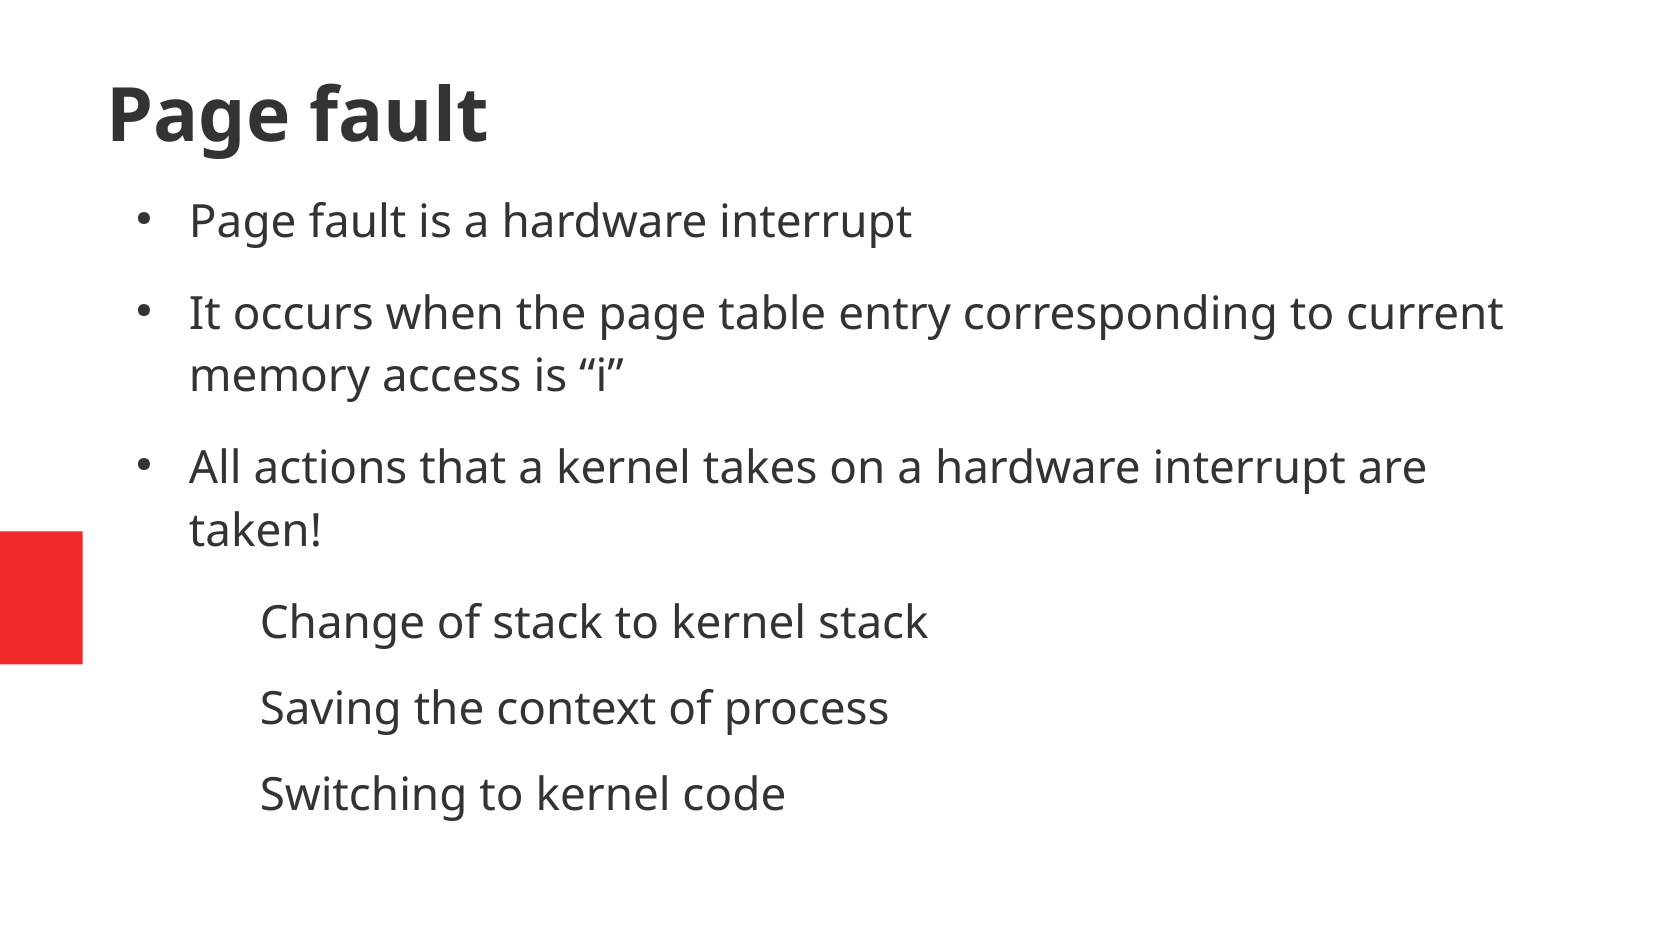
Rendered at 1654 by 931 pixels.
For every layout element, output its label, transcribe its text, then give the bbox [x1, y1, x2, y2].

title Page fault [106, 23, 1512, 201]
list Page fault is a hardware interrupt It occurs when the page table entry corresponding to current memory access is “i” All actions that a kernel takes on a hardware interrupt are taken! Change of stack to kernel stack Saving the context of process Switching to kernel code [118, 188, 1548, 875]
